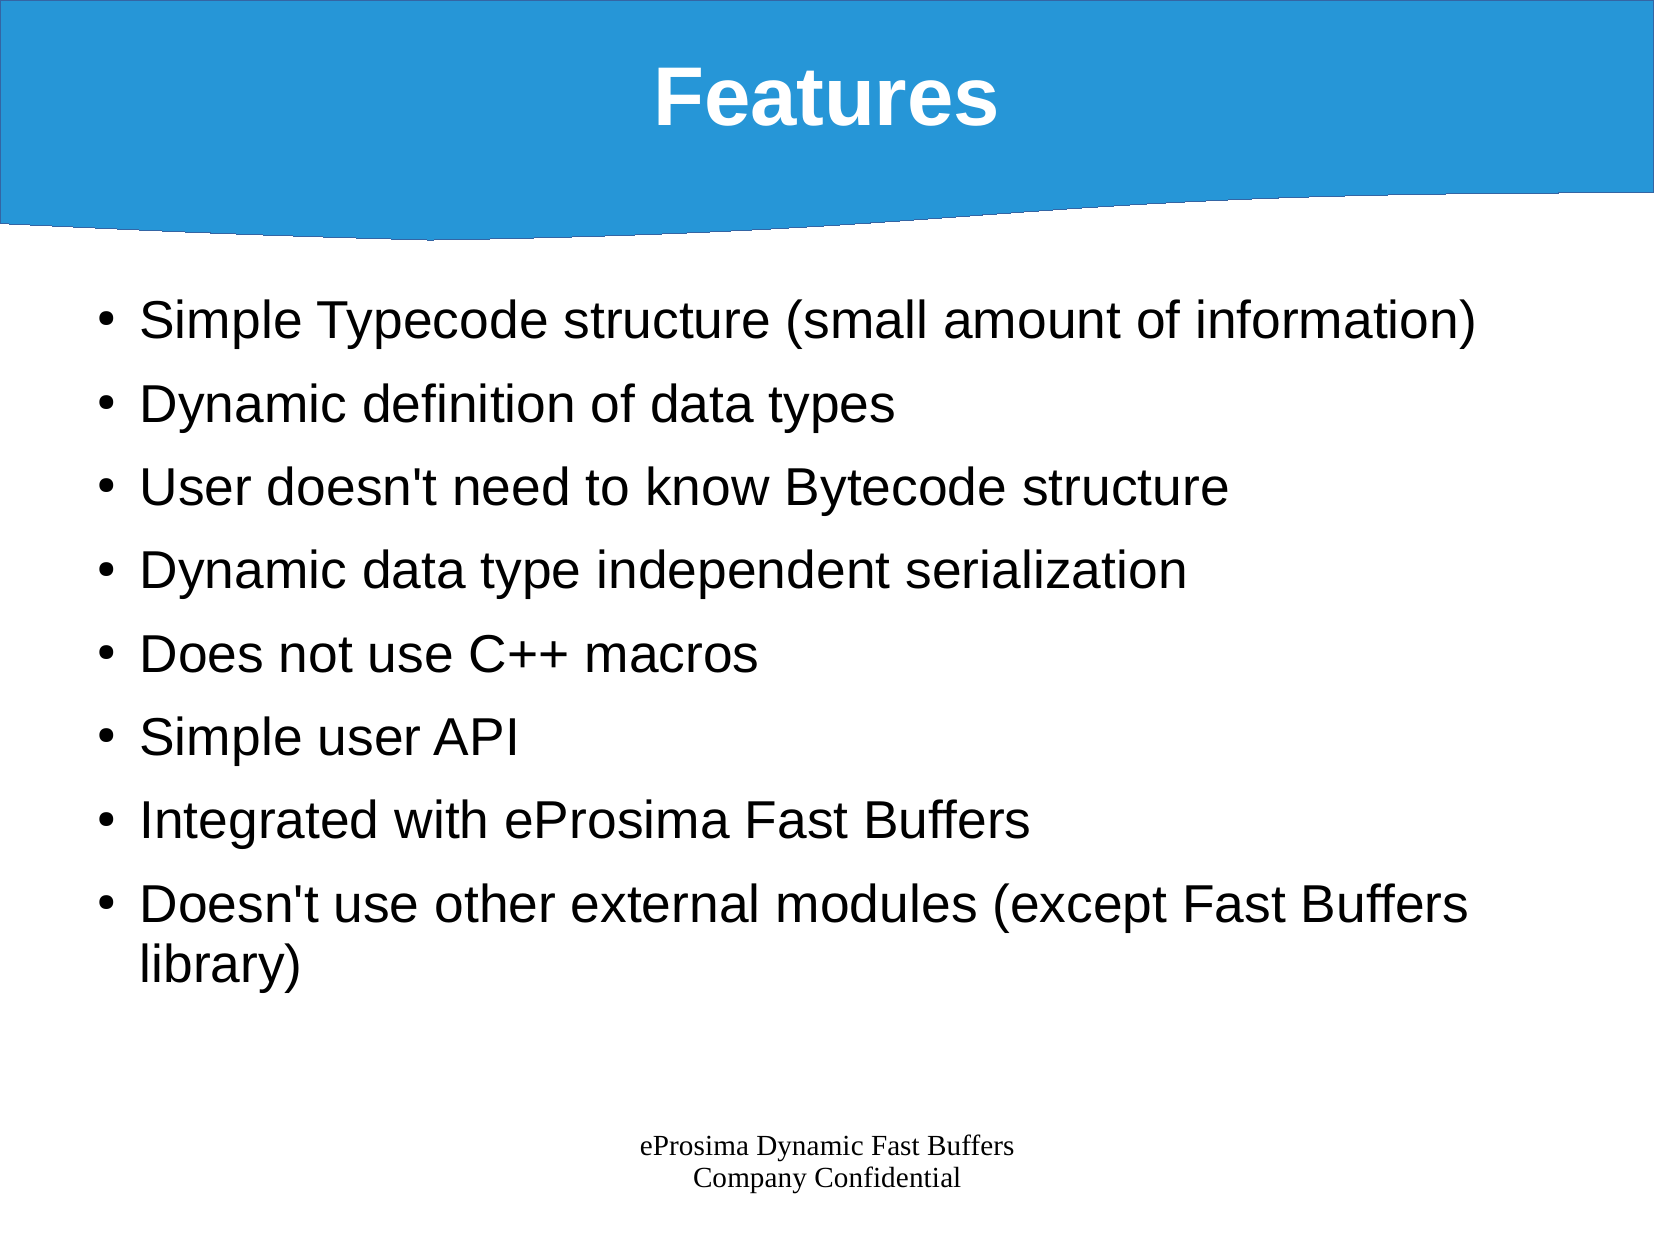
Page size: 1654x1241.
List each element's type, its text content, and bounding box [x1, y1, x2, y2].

text_box Features [0, 0, 1654, 241]
list Simple Typecode structure (small amount of information) Dynamic definition of data types User doesn't need to know Bytecode structure Dynamic data type independent serialization Does not use C++ macros Simple user API Integrated with eProsima Fast Buffers Doesn't use other external modules (except Fast Buffers library) [82, 290, 1571, 1010]
